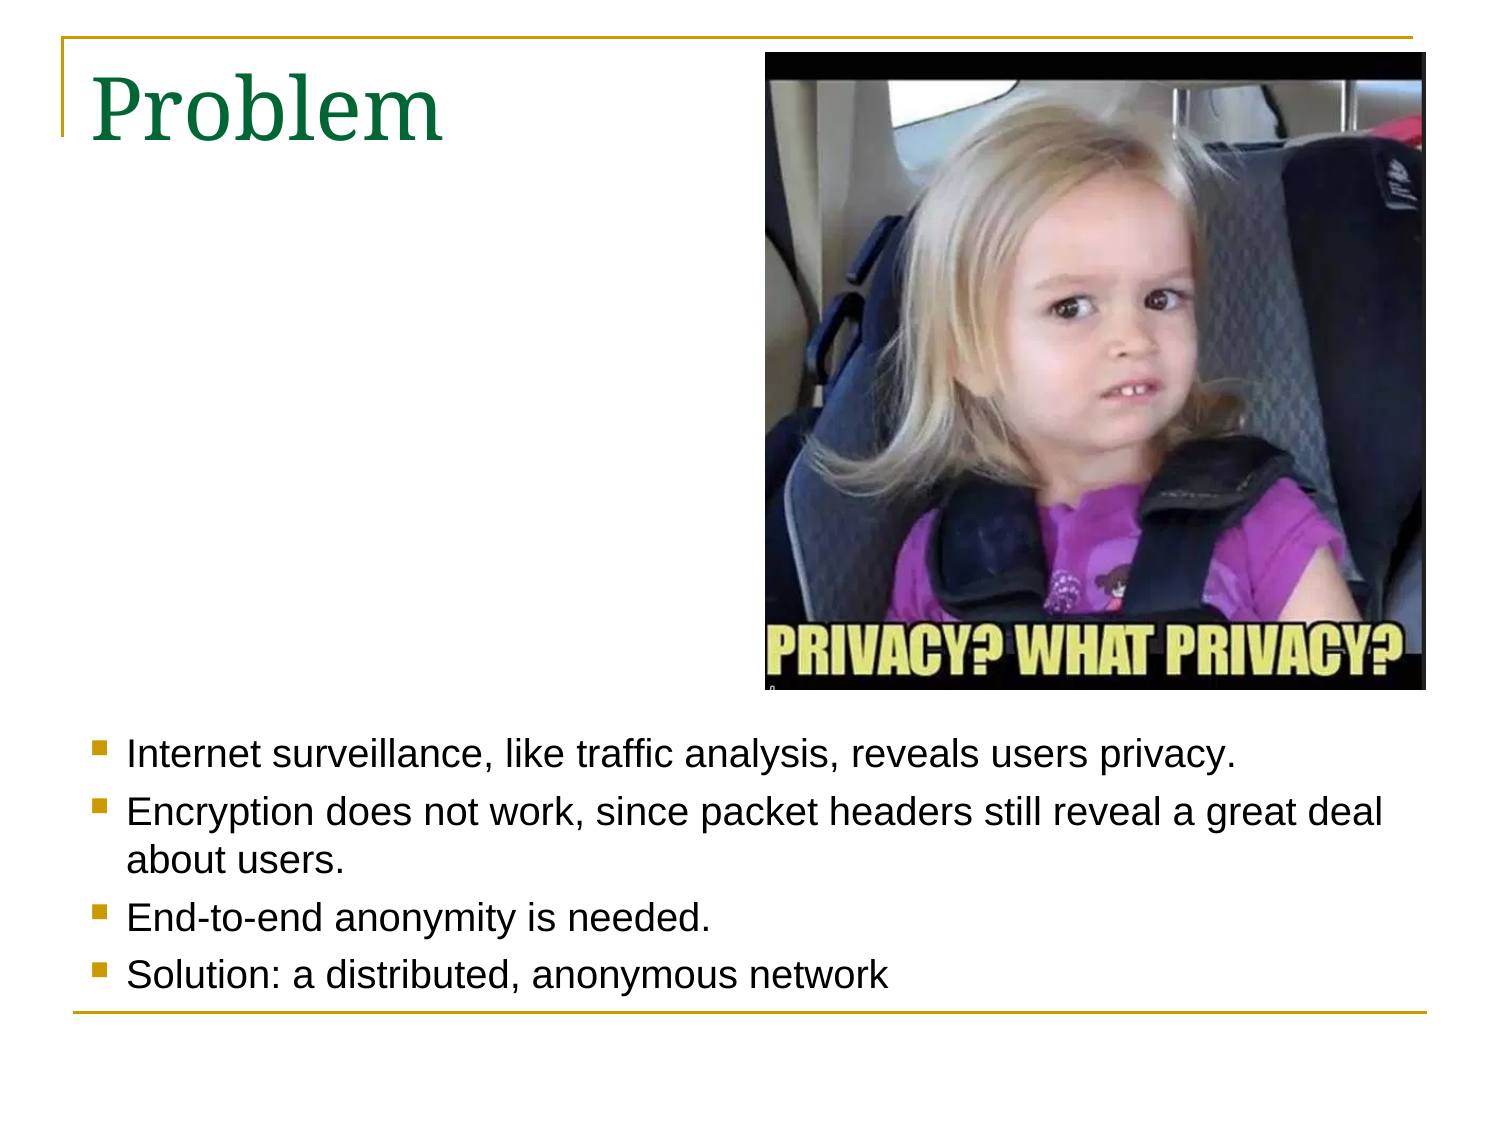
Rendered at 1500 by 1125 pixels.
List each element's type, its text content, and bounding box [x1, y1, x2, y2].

list Internet surveillance, like traffic analysis, reveals users privacy. Encryption does not work, since packet headers still reveal a great deal about users. End-to-end anonymity is needed. Solution: a distributed, anonymous network [75, 720, 1426, 1006]
picture [765, 52, 1426, 691]
title Problem [75, 45, 1426, 233]
